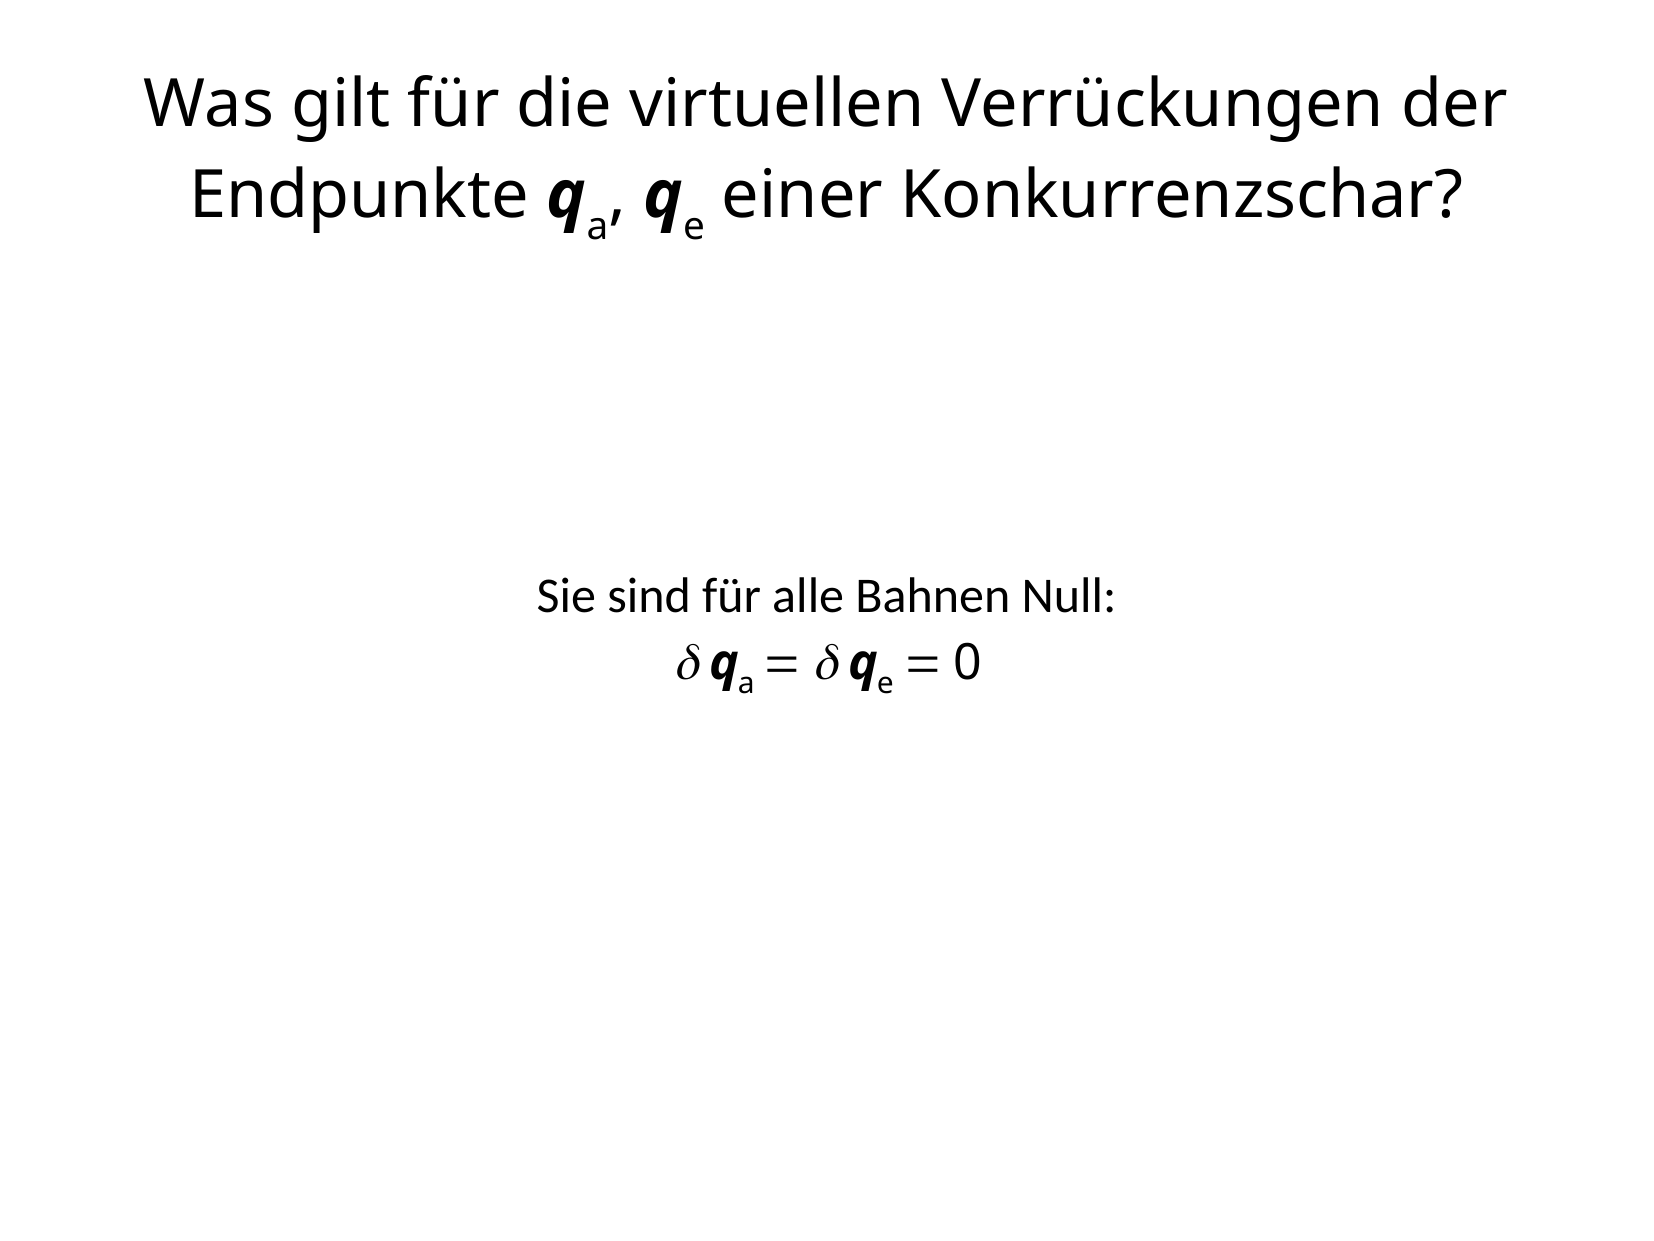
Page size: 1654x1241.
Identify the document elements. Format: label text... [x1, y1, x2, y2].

chart [667, 632, 986, 702]
subtitle Sie sind für alle Bahnen Null: [82, 290, 1571, 1010]
title Was gilt für die virtuellen Verrückungen der Endpunkte qa, qe einer Konkurrenzschar? [82, 49, 1571, 257]
